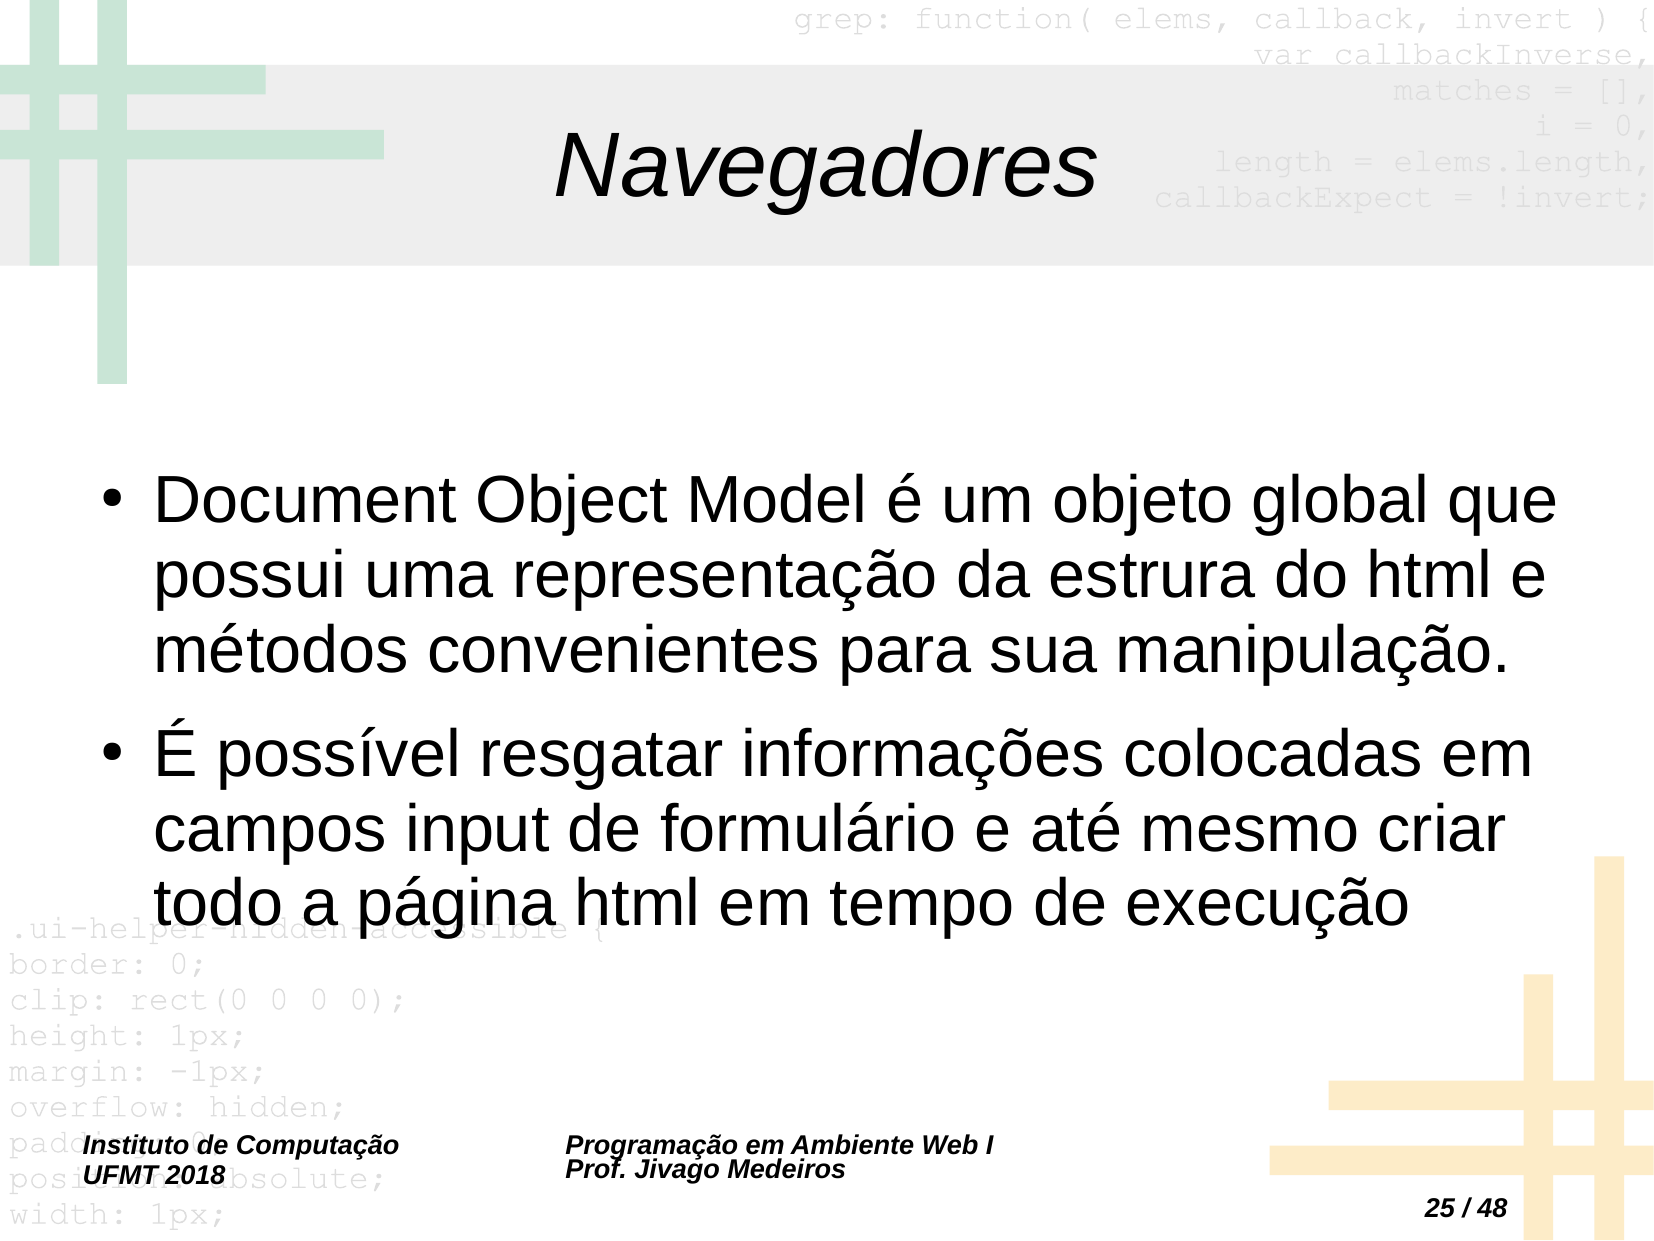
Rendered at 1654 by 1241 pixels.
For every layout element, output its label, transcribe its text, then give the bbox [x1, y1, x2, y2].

title Navegadores [82, 61, 1571, 269]
list Document Object Model é um objeto global que possui uma representação da estrura do html e métodos convenientes para sua manipulação. É possível resgatar informações colocadas em campos input de formulário e até mesmo criar todo a página html em tempo de execução [82, 290, 1571, 1113]
